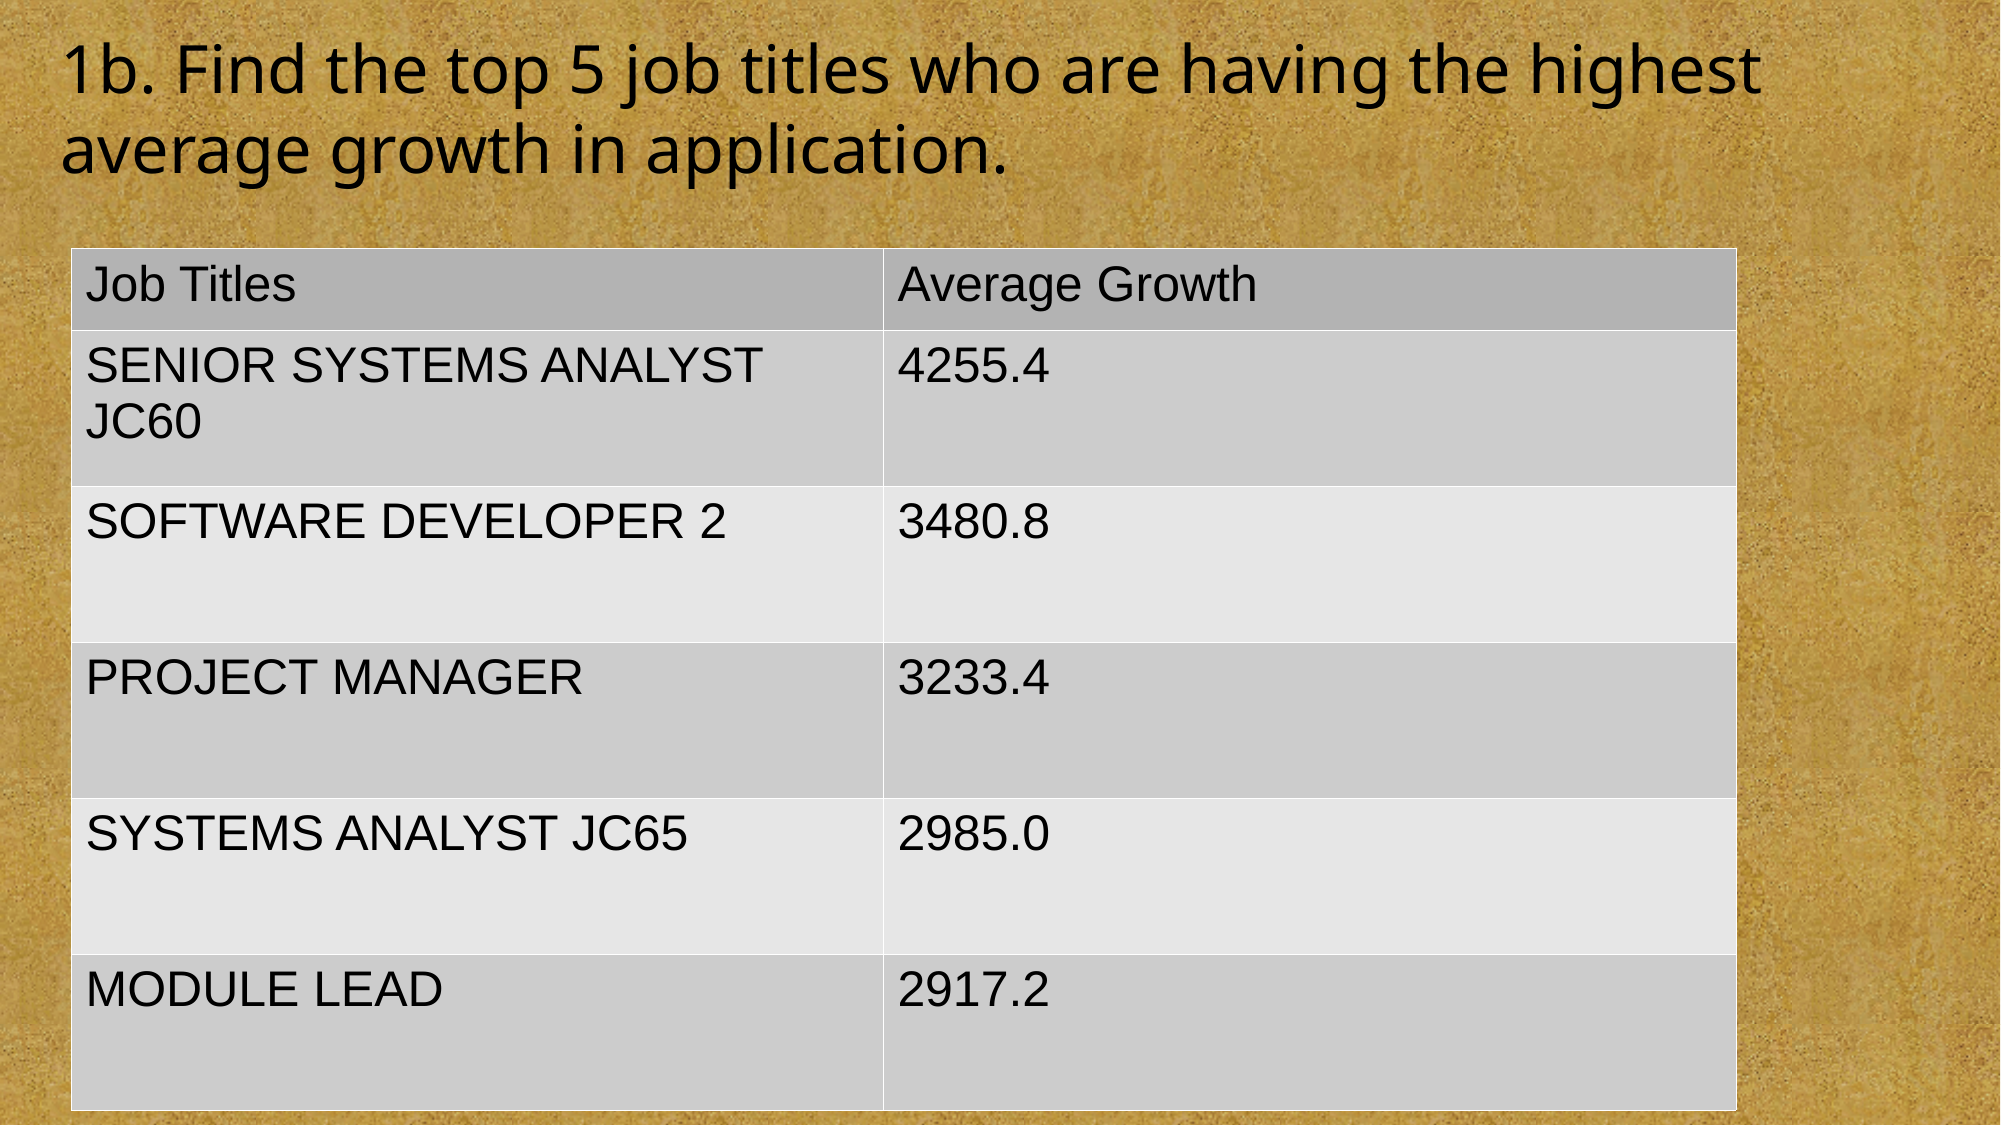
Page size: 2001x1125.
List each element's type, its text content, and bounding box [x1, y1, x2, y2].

table_header Average Growth [884, 249, 1736, 330]
table_cell MODULE LEAD [72, 955, 883, 1110]
table_cell SOFTWARE DEVELOPER 2 [72, 487, 883, 642]
table_cell 3233.4 [884, 643, 1736, 798]
table_cell PROJECT MANAGER [72, 643, 883, 798]
table_header Job Titles [72, 249, 883, 330]
title 1b. Find the top 5 job titles who are having the highest average growth in application. [45, 61, 1799, 195]
table_cell 2985.0 [884, 799, 1736, 954]
table_cell 2917.2 [884, 955, 1736, 1110]
table_cell 3480.8 [884, 487, 1736, 642]
table_cell SENIOR SYSTEMS ANALYST JC60 [72, 331, 883, 486]
table_cell 4255.4 [884, 331, 1736, 486]
picture [0, 0, 2001, 1125]
table_cell SYSTEMS ANALYST JC65 [72, 799, 883, 954]
